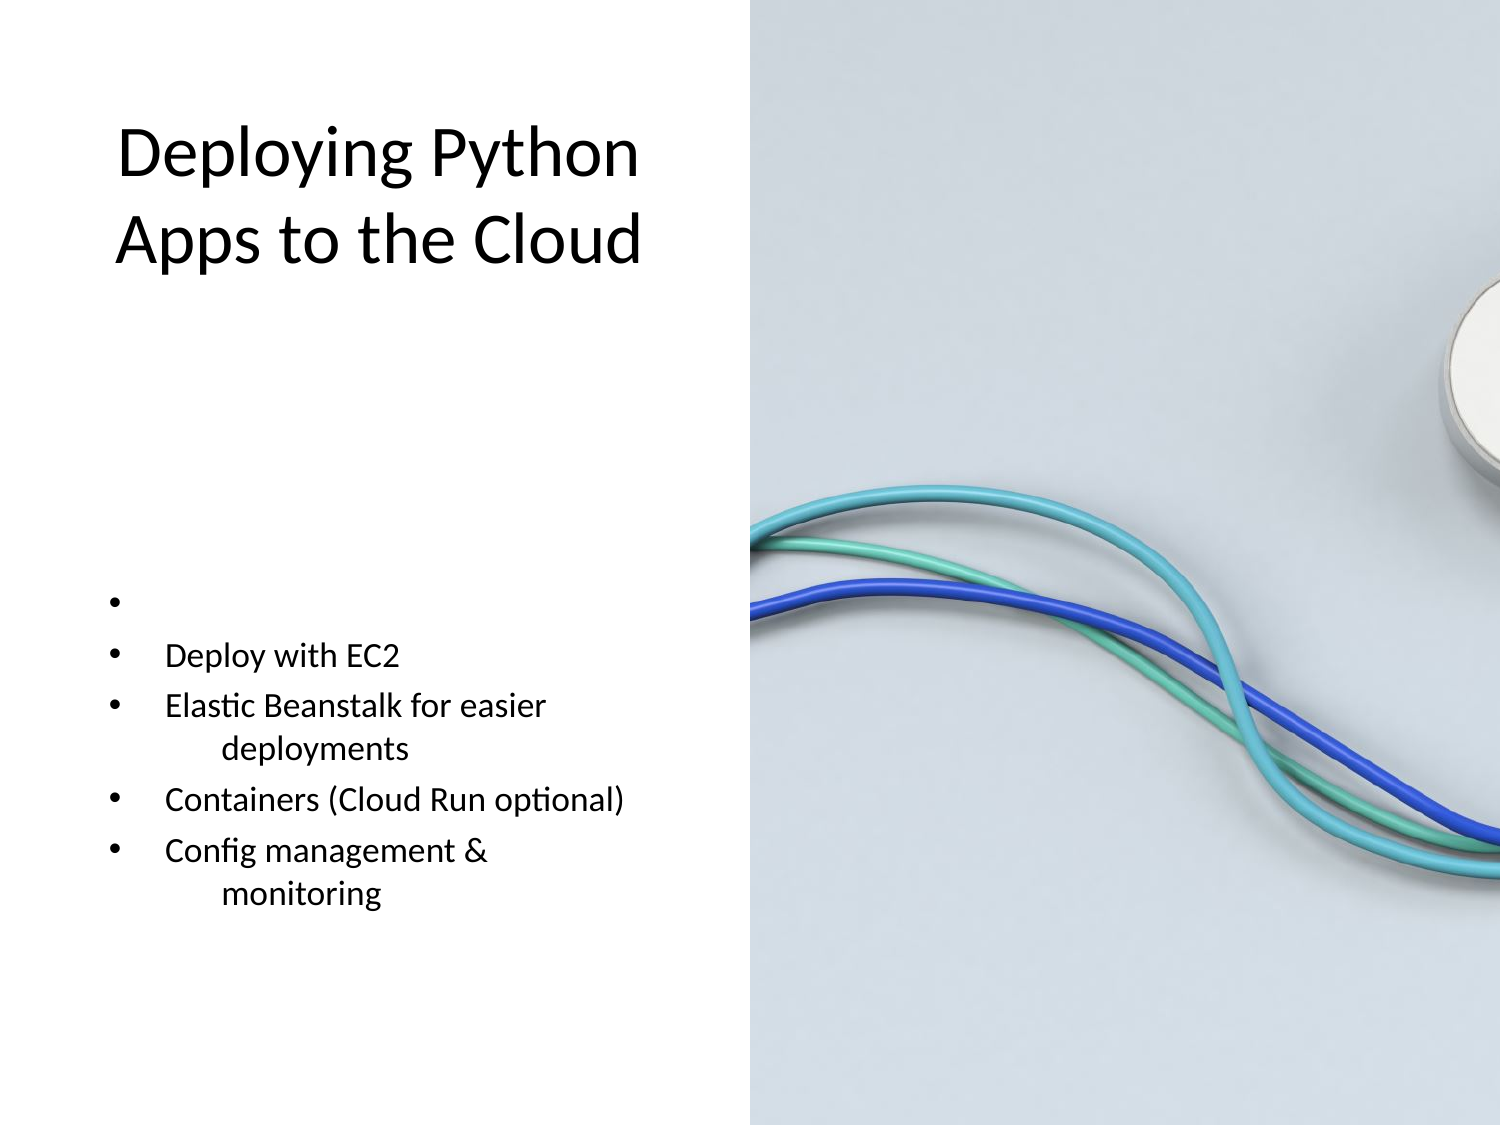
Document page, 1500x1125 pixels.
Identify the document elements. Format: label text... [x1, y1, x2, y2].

picture [750, 0, 1500, 1125]
list Deploy with EC2 Elastic Beanstalk for easier deployments Containers (Cloud Run optional) Config management & monitoring [93, 450, 666, 1043]
title Deploying Python Apps to the Cloud [93, 57, 666, 324]
